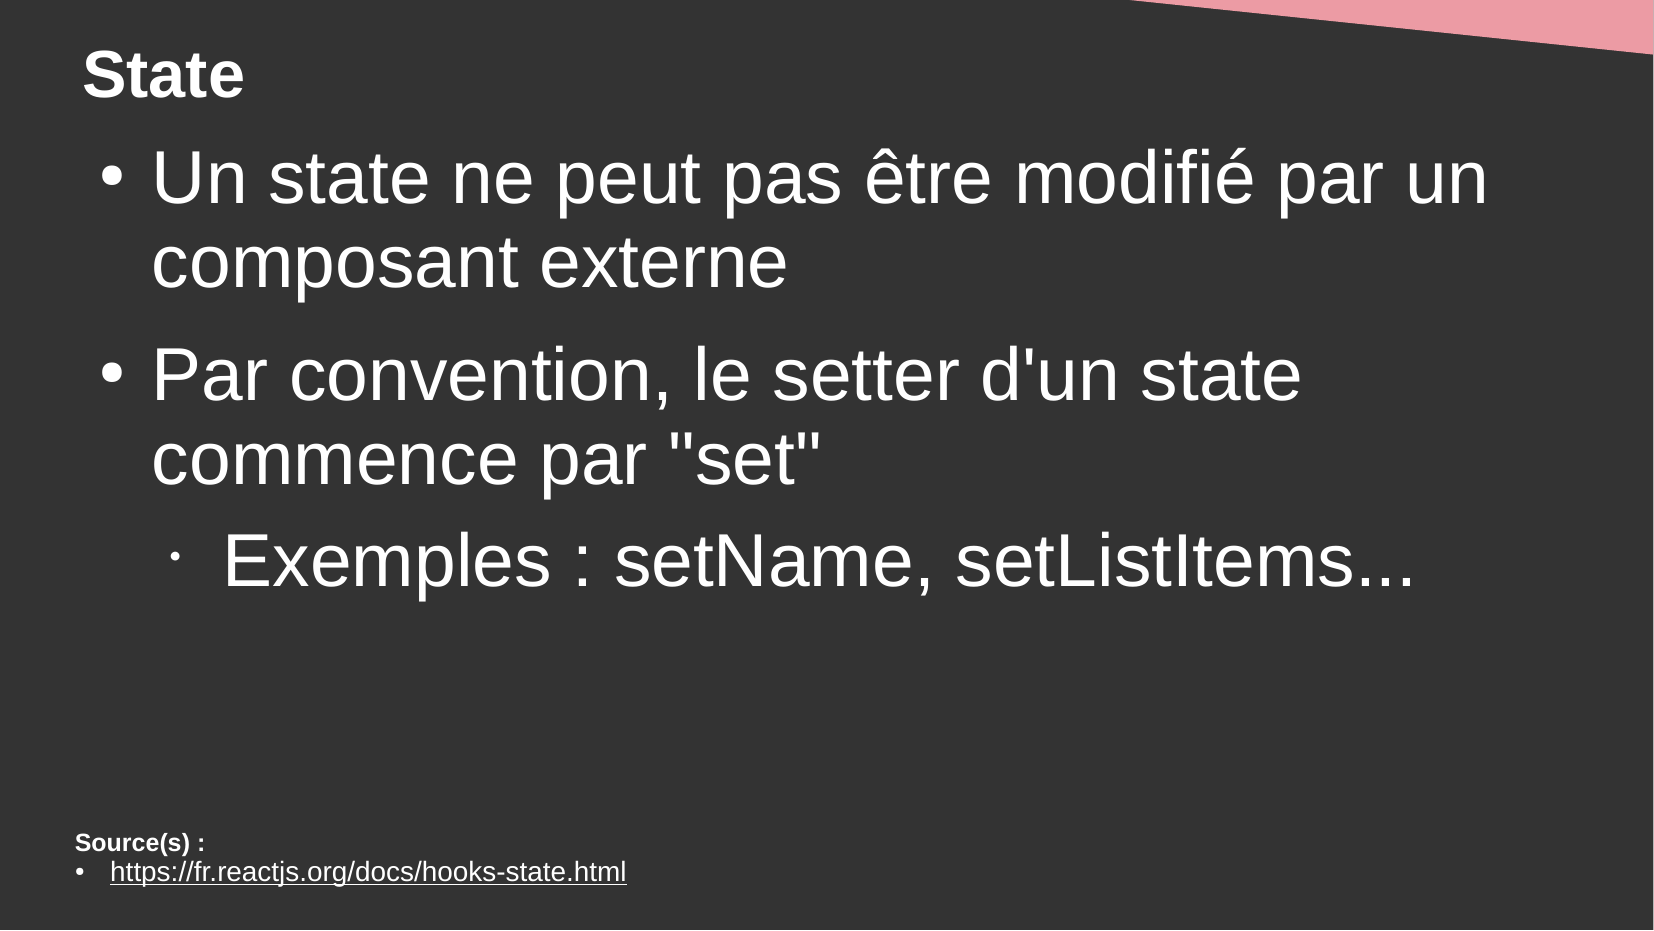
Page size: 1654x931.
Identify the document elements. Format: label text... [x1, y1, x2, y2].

text_box [1129, 0, 1654, 55]
text_box Source(s) : https://fr.reactjs.org/docs/hooks-state.html [59, 821, 1546, 906]
list Un state ne peut pas être modifié par un composant externe Par convention, le setter d'un state commence par "set" Exemples : setName, setListItems... [80, 135, 1619, 686]
title State [82, 37, 1571, 114]
